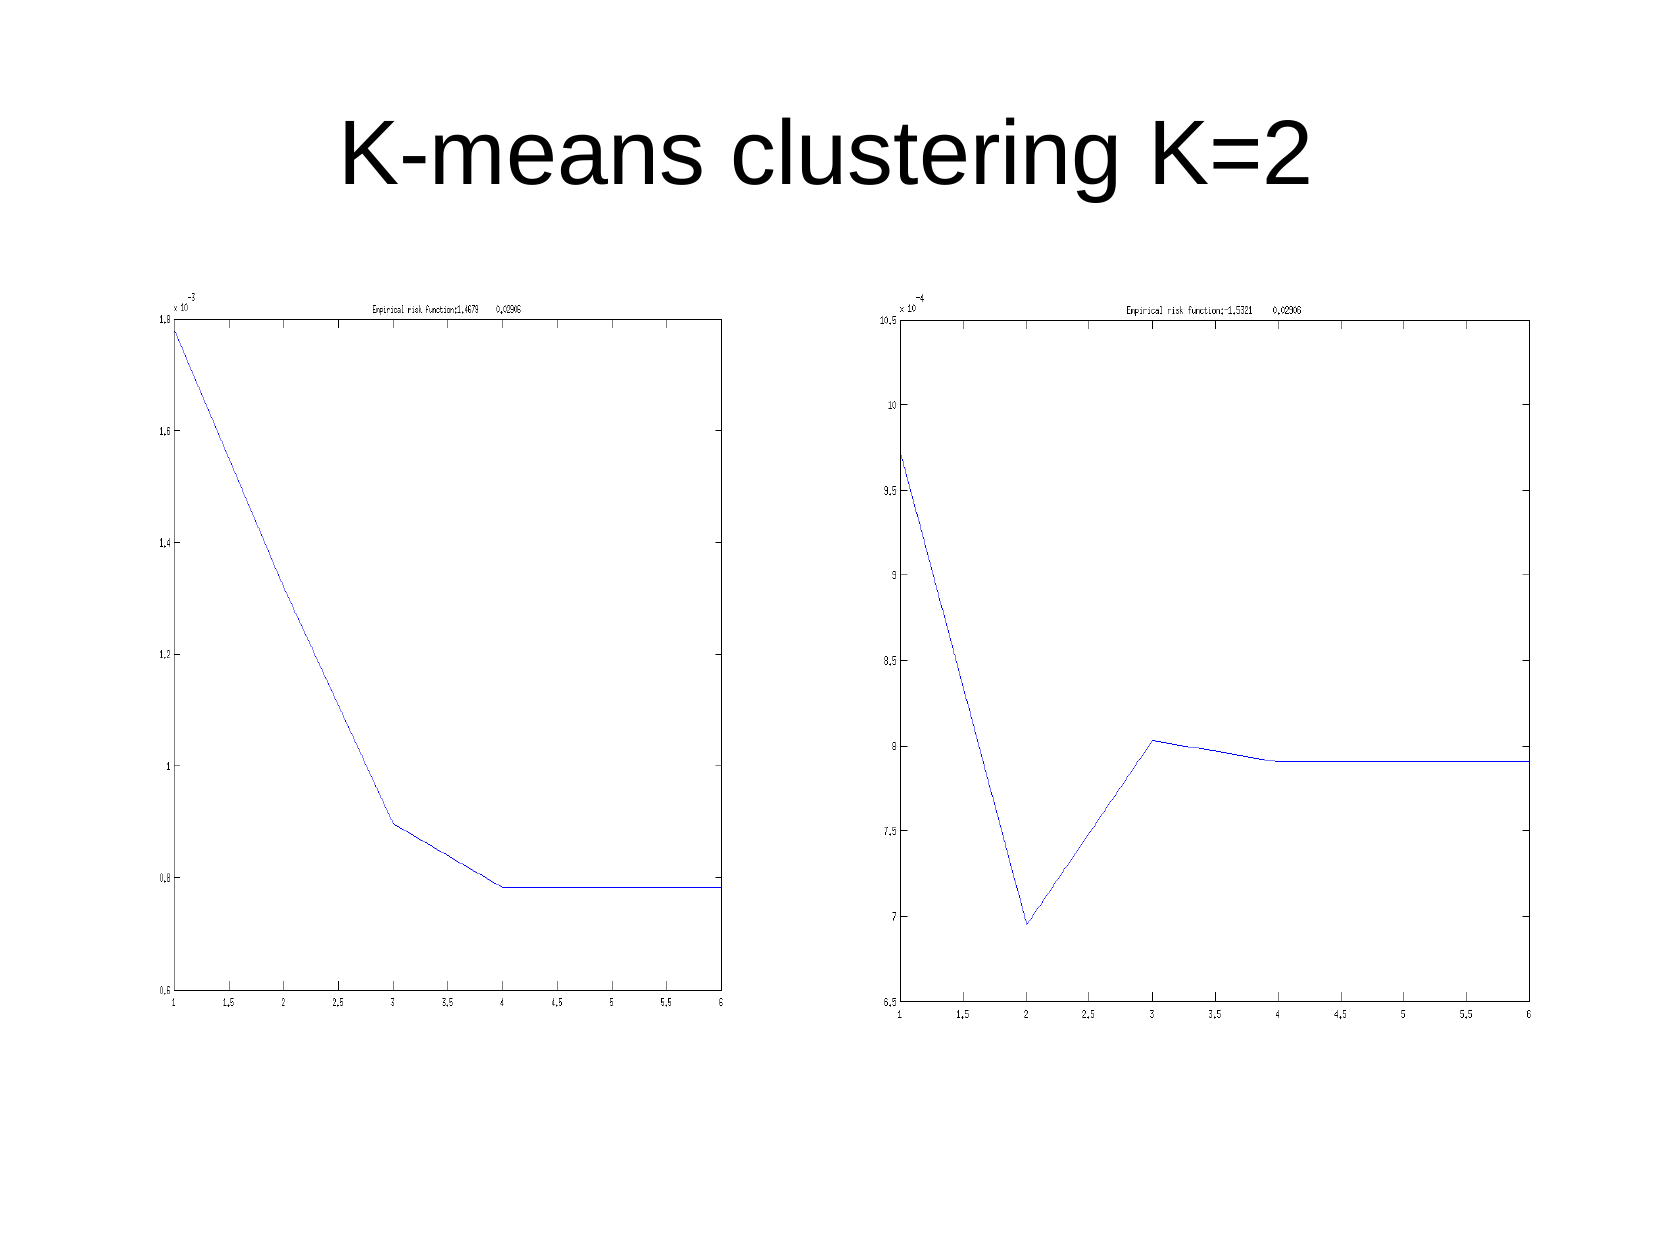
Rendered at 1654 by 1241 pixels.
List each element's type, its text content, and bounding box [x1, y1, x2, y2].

picture [82, 256, 788, 1081]
picture [795, 256, 1606, 1093]
title K-means clustering K=2 [82, 49, 1571, 257]
